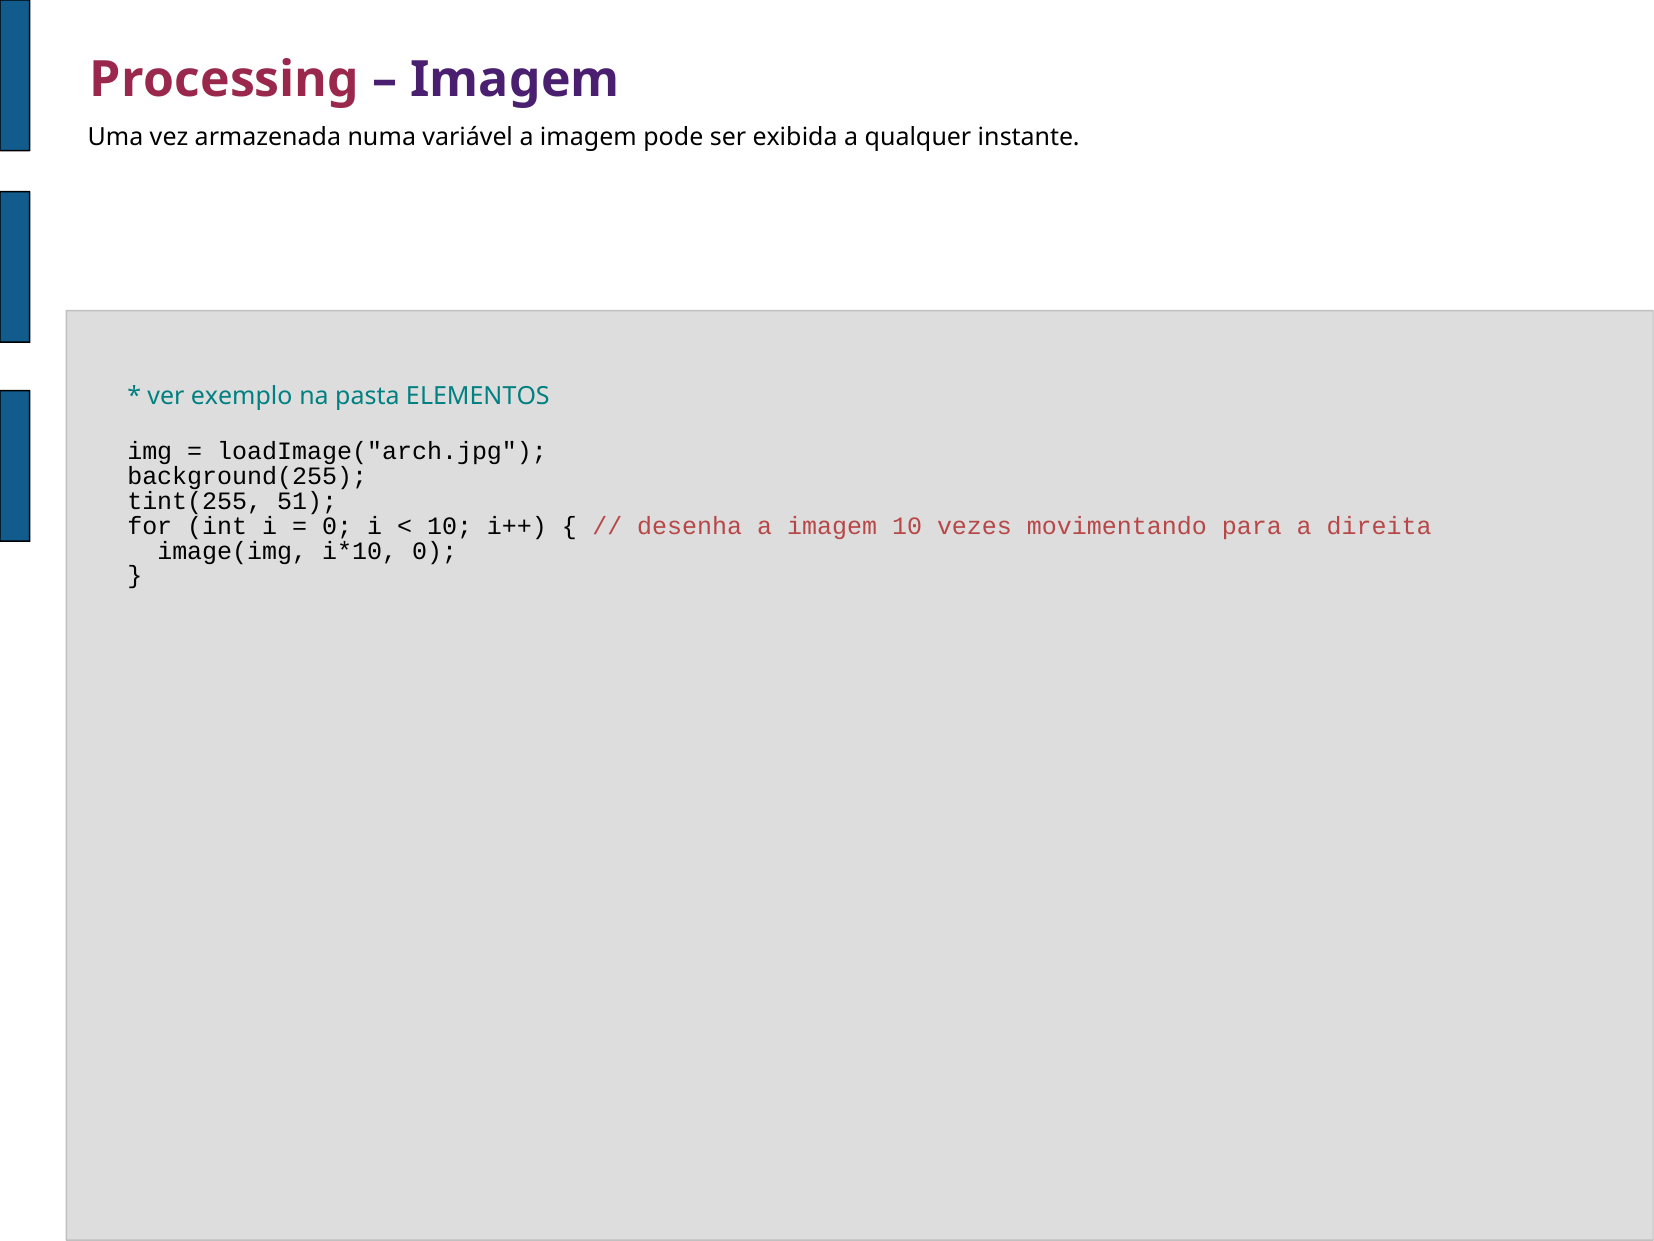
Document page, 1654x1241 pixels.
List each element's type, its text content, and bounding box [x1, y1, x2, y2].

text_box * ver exemplo na pasta ELEMENTOS img = loadImage("arch.jpg"); background(255); tint(255, 51); for (int i = 0; i < 10; i++) { // desenha a imagem 10 vezes movimentando para a direita image(img, i*10, 0); } [112, 337, 1575, 1128]
text_box Processing – Imagem [75, 37, 1501, 112]
text_box Uma vez armazenada numa variável a imagem pode ser exibida a qualquer instante. [72, 112, 1613, 188]
